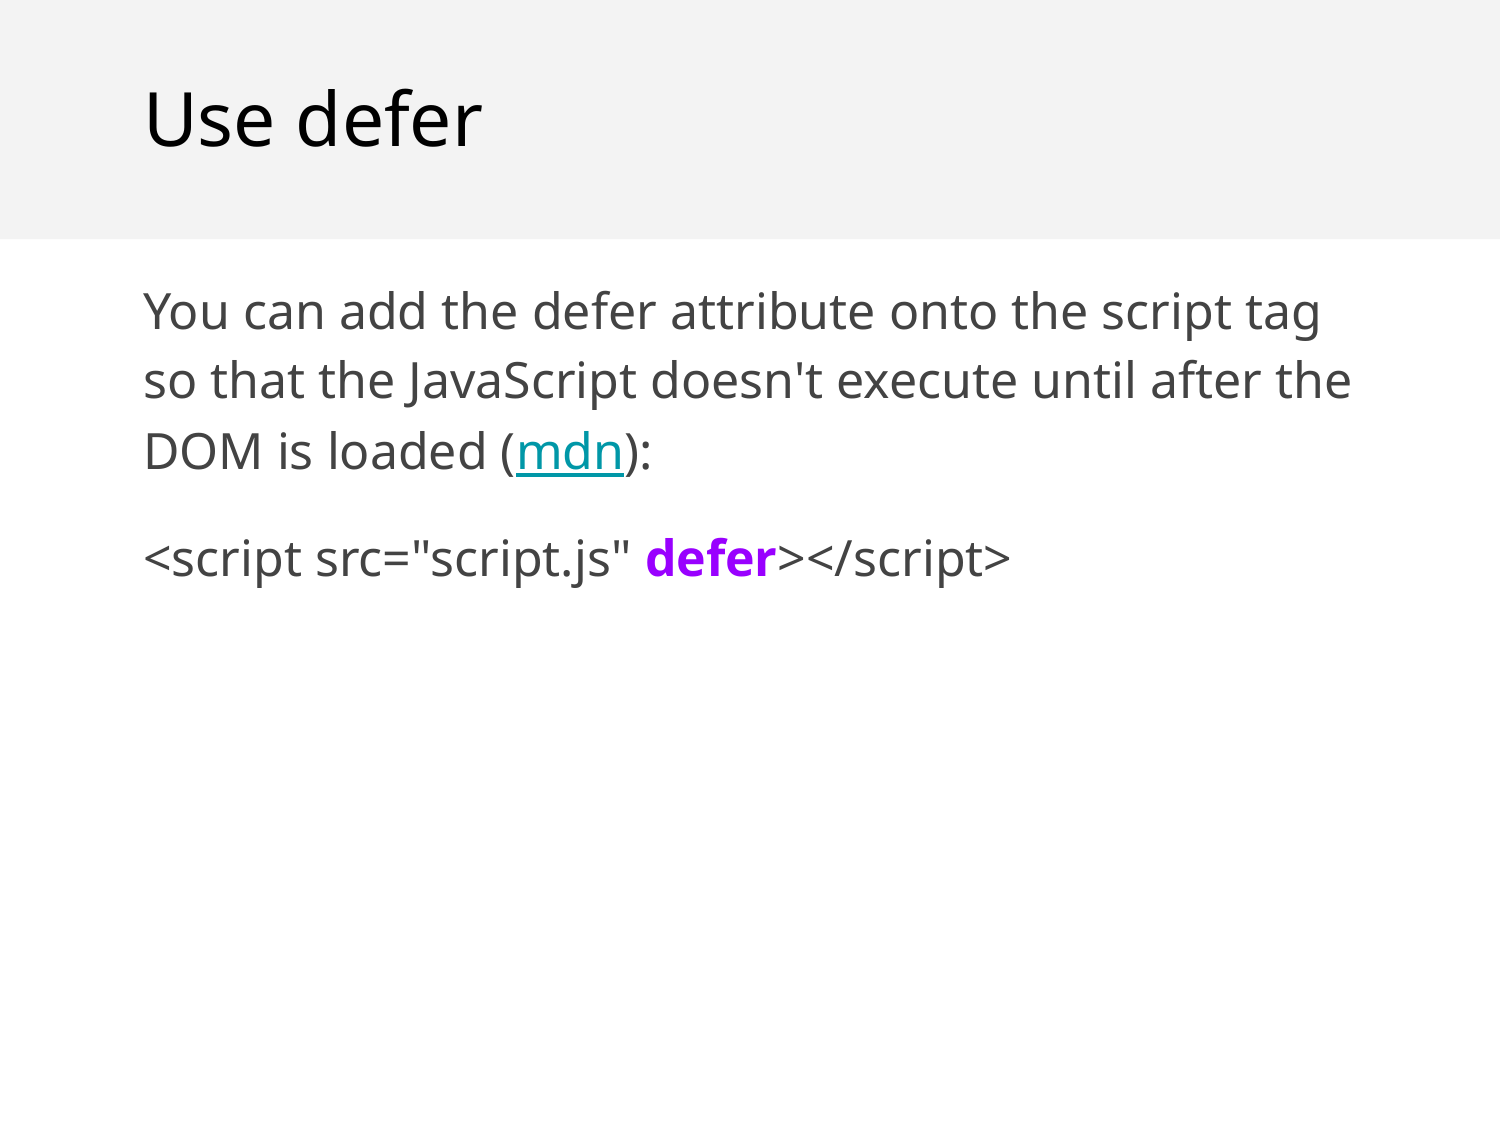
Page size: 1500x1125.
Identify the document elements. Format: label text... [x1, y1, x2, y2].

list You can add the defer attribute onto the script tag so that the JavaScript doesn't execute until after the DOM is loaded (mdn): [128, 255, 1372, 423]
title Use defer [128, 56, 1372, 183]
text_box <script src="script.js" defer></script> [128, 501, 1372, 628]
